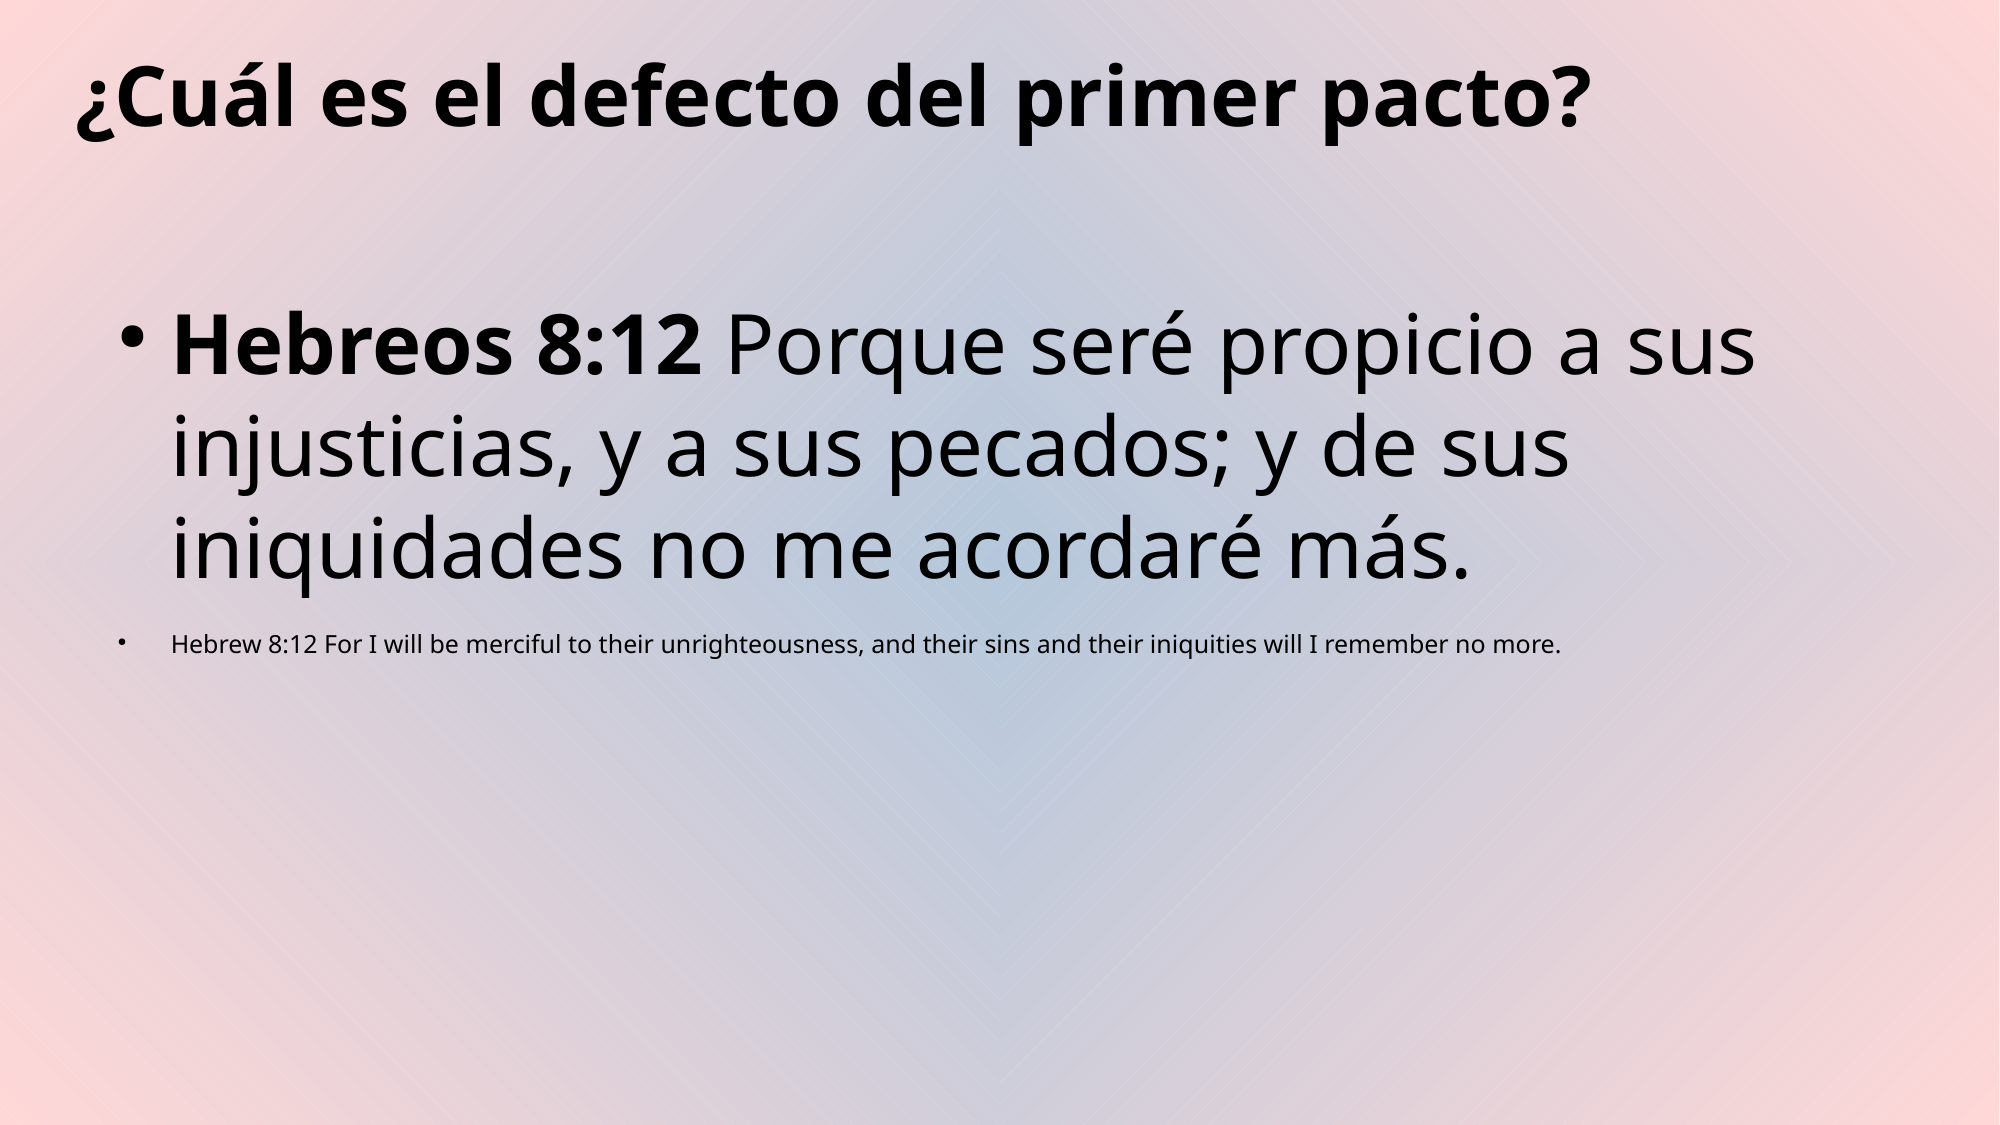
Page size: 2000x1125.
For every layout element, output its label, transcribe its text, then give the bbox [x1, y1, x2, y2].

title ¿Cuál es el defecto del primer pacto? [74, 35, 1950, 153]
list Hebreos 8:12 Porque seré propicio a sus injusticias, y a sus pecados; y de sus iniquidades no me acordaré más. Hebrew 8:12 For I will be merciful to their unrighteousness, and their sins and their iniquities will I remember no more. [99, 149, 1950, 1013]
